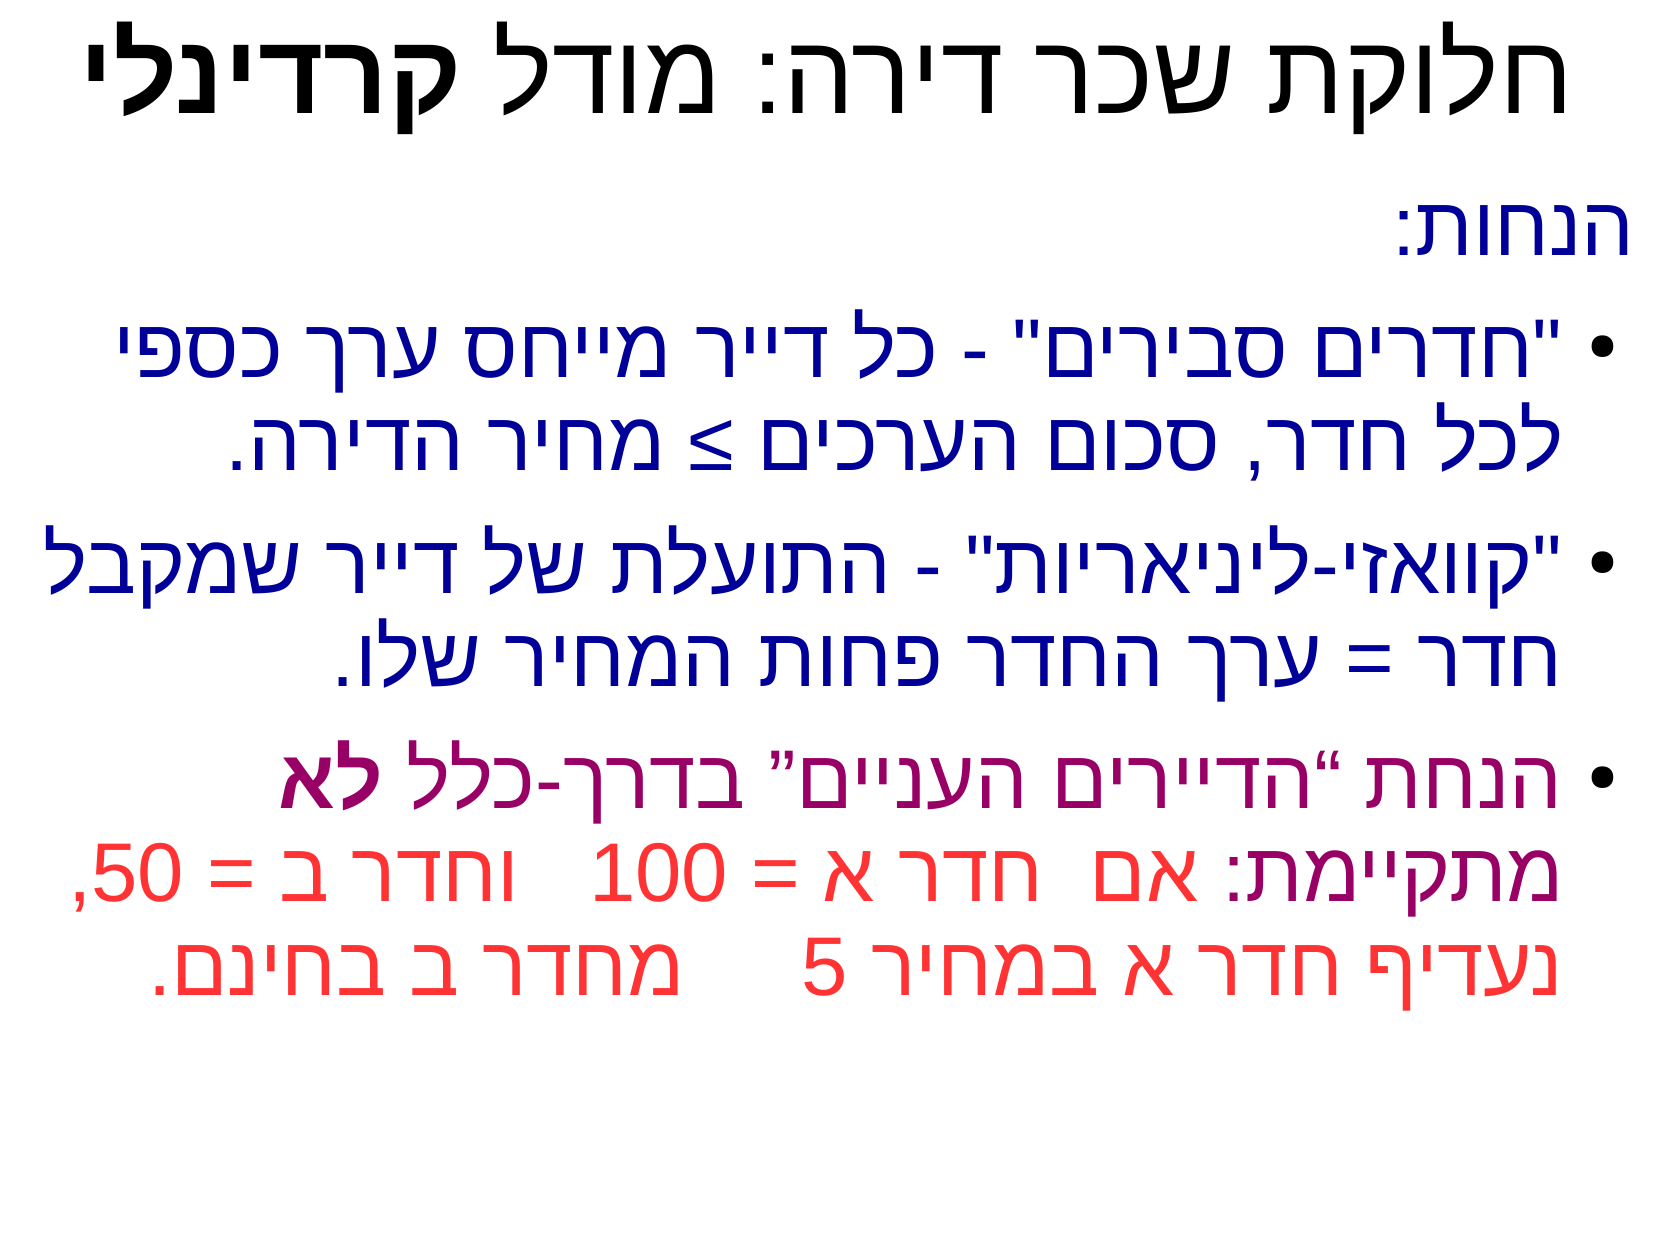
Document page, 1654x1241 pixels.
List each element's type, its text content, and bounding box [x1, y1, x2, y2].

list הנחות: "חדרים סבירים" - כל דייר מייחס ערך כספי לכל חדר, סכום הערכים ≥ מחיר הדירה. "קוואזי-ליניאריות" - התועלת של דייר שמקבל חדר = ערך החדר פחות המחיר שלו. הנחת “הדיירים העניים” בדרך-כלל לא מתקיימת: אם חדר א = 100 וחדר ב = 50, נעדיף חדר א במחיר 5 מחדר ב בחינם. [15, 180, 1636, 1226]
title חלוקת שכר דירה: מודל קרדינלי [0, 0, 1654, 151]
